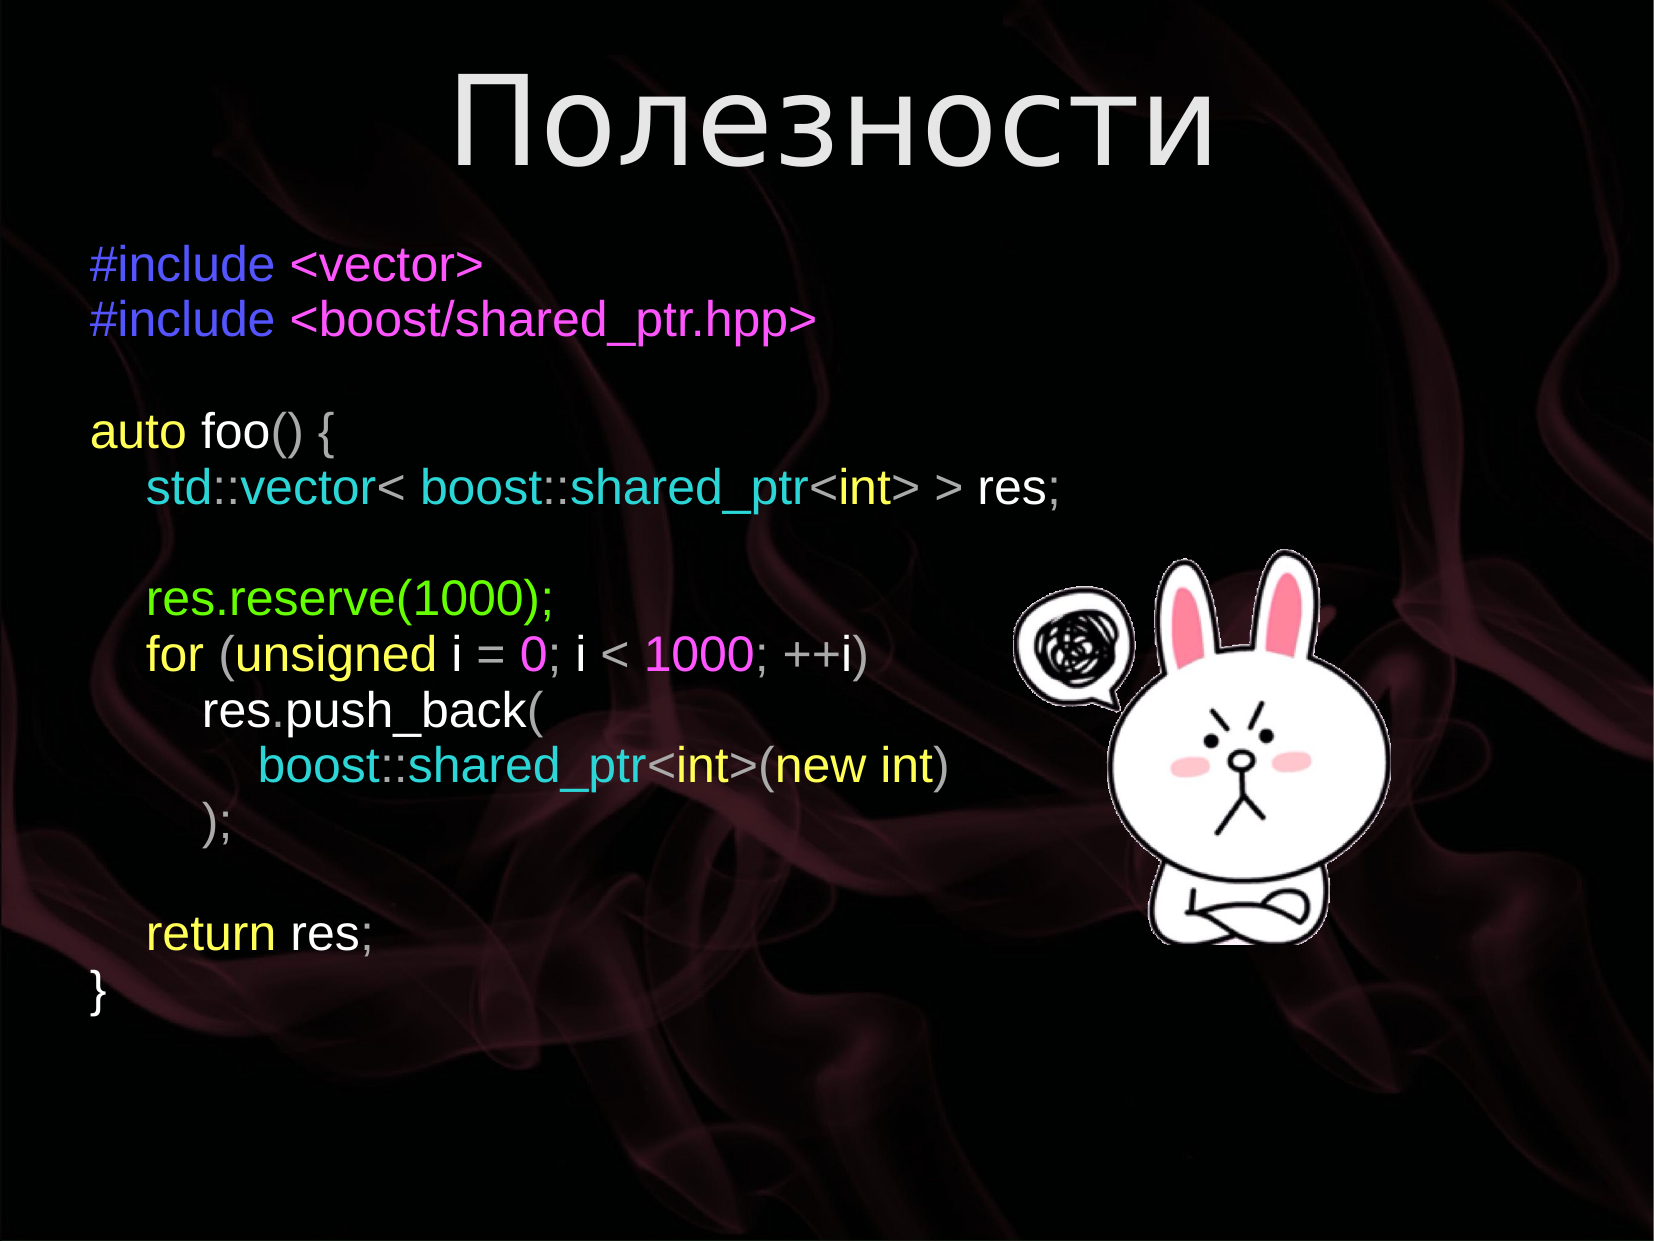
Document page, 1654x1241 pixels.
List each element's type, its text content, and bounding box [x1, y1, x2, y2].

text_box #include <vector> #include <boost/shared_ptr.hpp> auto foo() { std::vector< boost::shared_ptr<int> > res; res.reserve(1000); for (unsigned i = 0; i < 1000; ++i) res.push_back( boost::shared_ptr<int>(new int) ); return res; } [75, 228, 1343, 1126]
title Полезности [90, 44, 1579, 200]
picture [0, 0, 1654, 1241]
